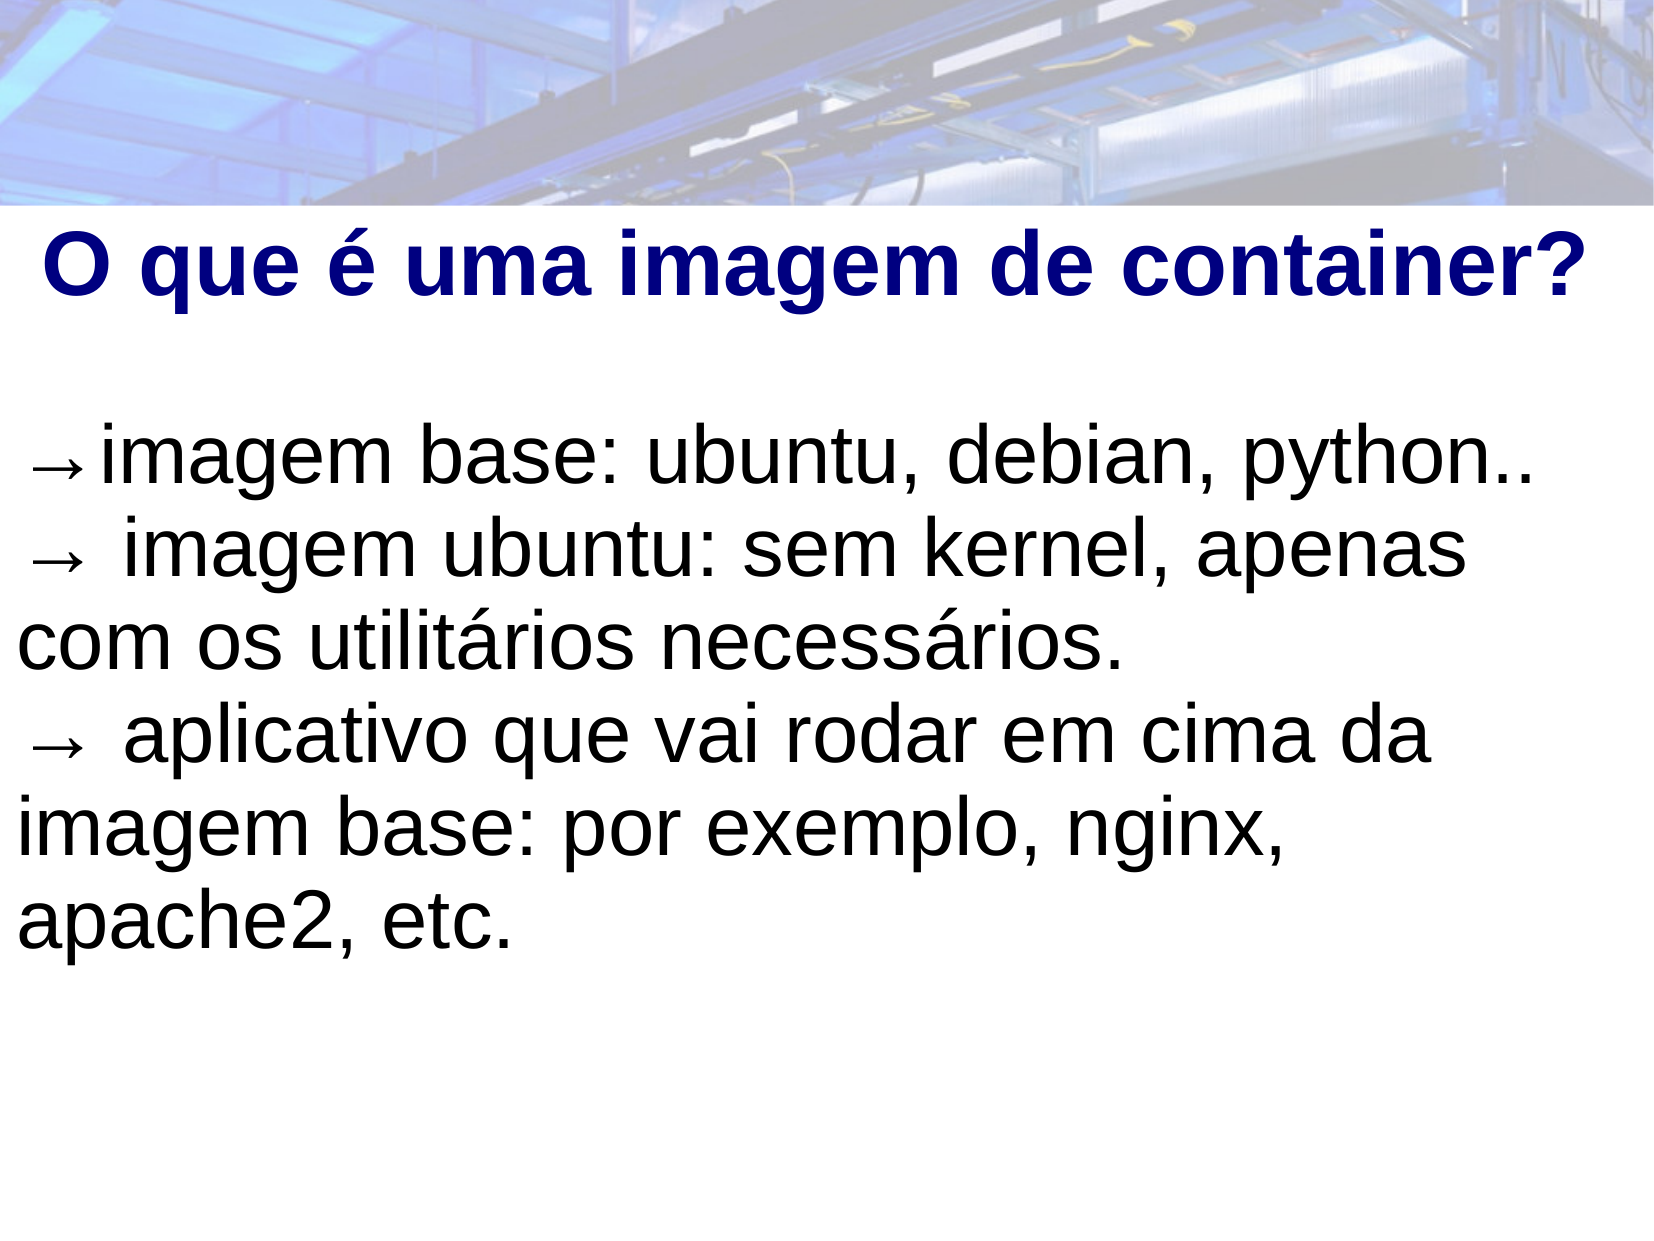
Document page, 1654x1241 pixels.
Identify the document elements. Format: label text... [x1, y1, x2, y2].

picture [0, 0, 1654, 1241]
text_box O que é uma imagem de container? →imagem base: ubuntu, debian, python.. → imagem ubuntu: sem kernel, apenas com os utilitários necessários. → aplicativo que vai rodar em cima da imagem base: por exemplo, nginx, apache2, etc. [1, 205, 1632, 1241]
